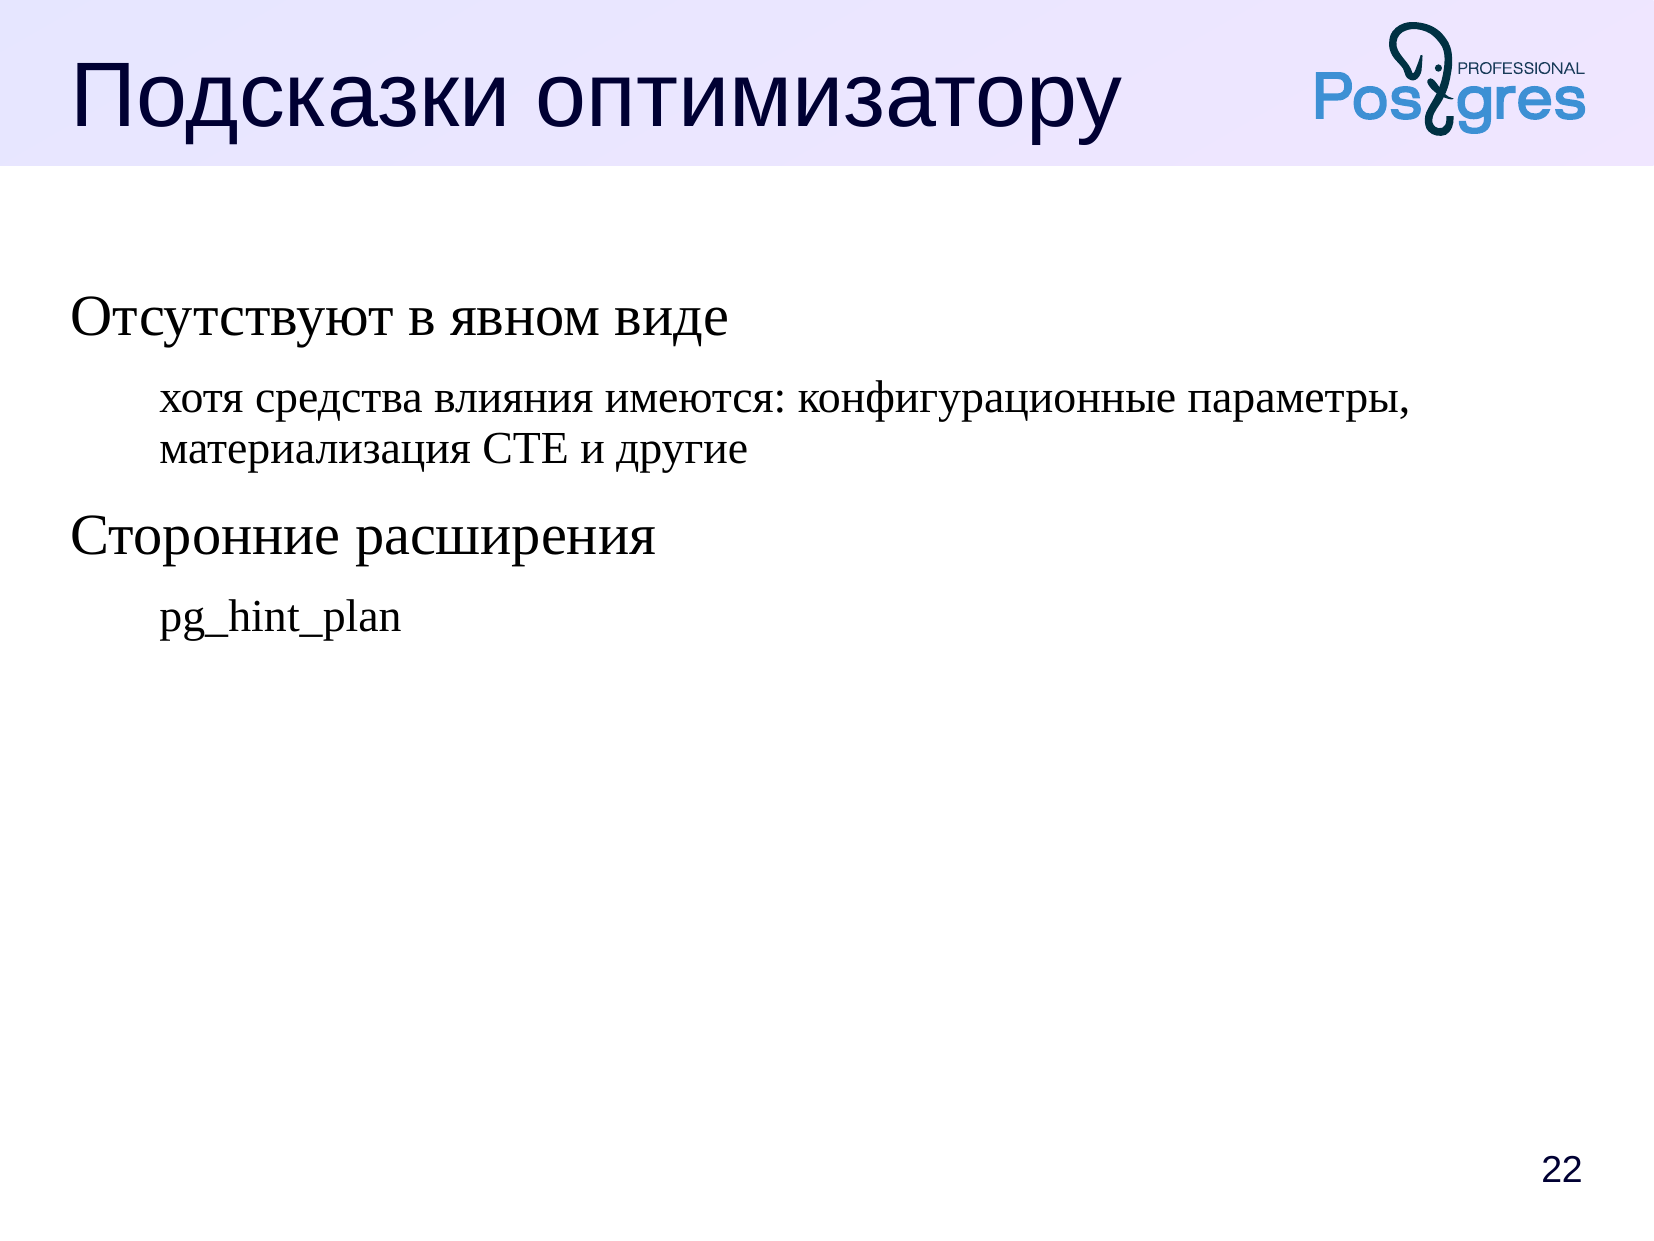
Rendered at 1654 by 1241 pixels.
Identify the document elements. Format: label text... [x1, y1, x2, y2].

list Отсутствуют в явном виде хотя средства влияния имеются: конфигурационные параметры, материализация CTE и другие Сторонние расширения pg_hint_plan [70, 283, 1583, 1141]
title Подсказки оптимизатору [70, 43, 1241, 147]
